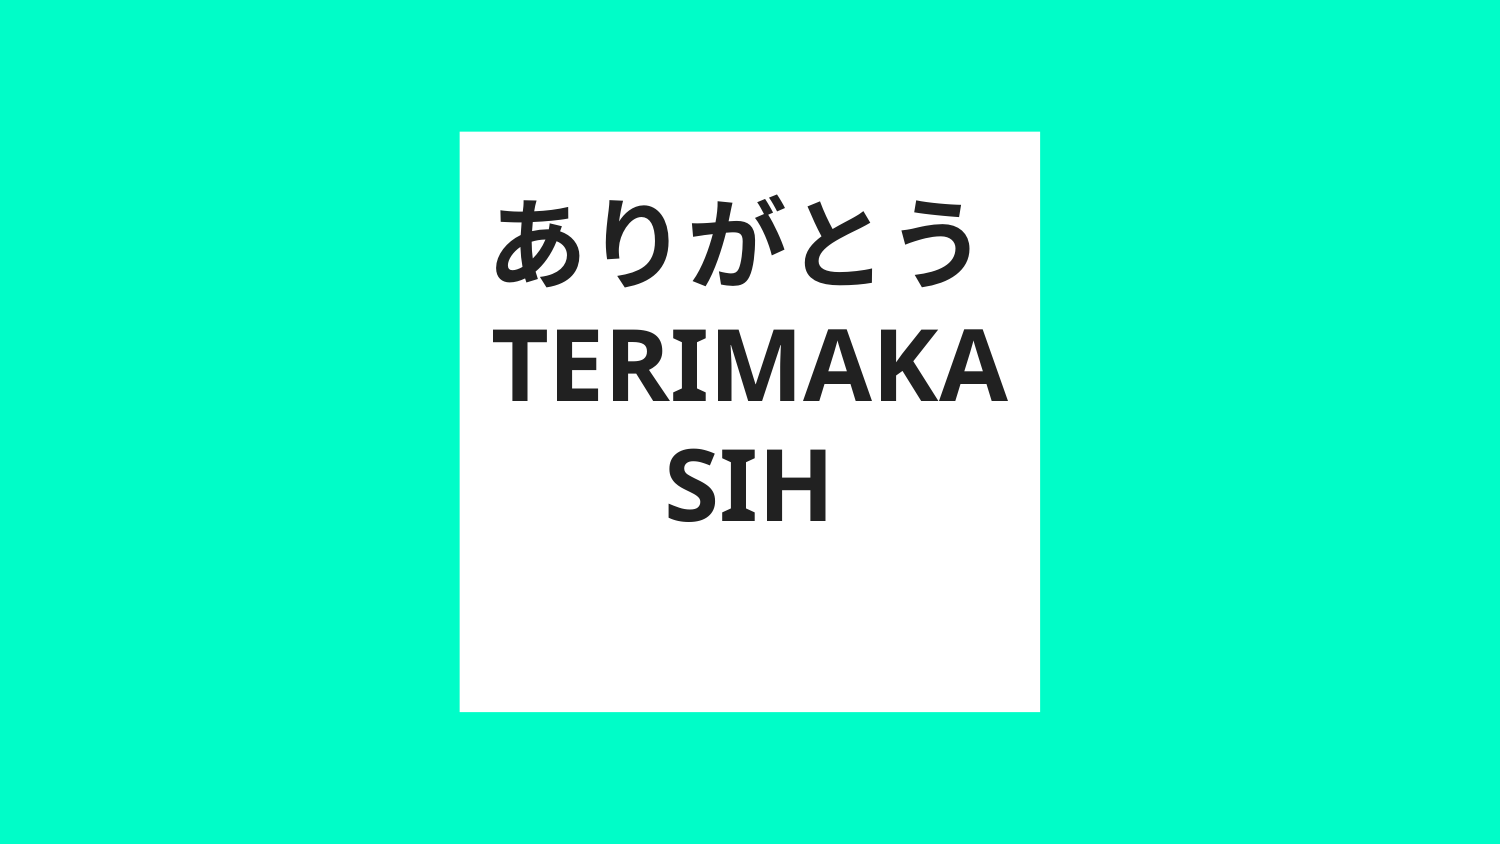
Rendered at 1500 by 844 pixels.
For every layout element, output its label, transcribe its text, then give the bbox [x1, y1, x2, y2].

title ありがとうTERIMAKASIH [459, 131, 1041, 713]
